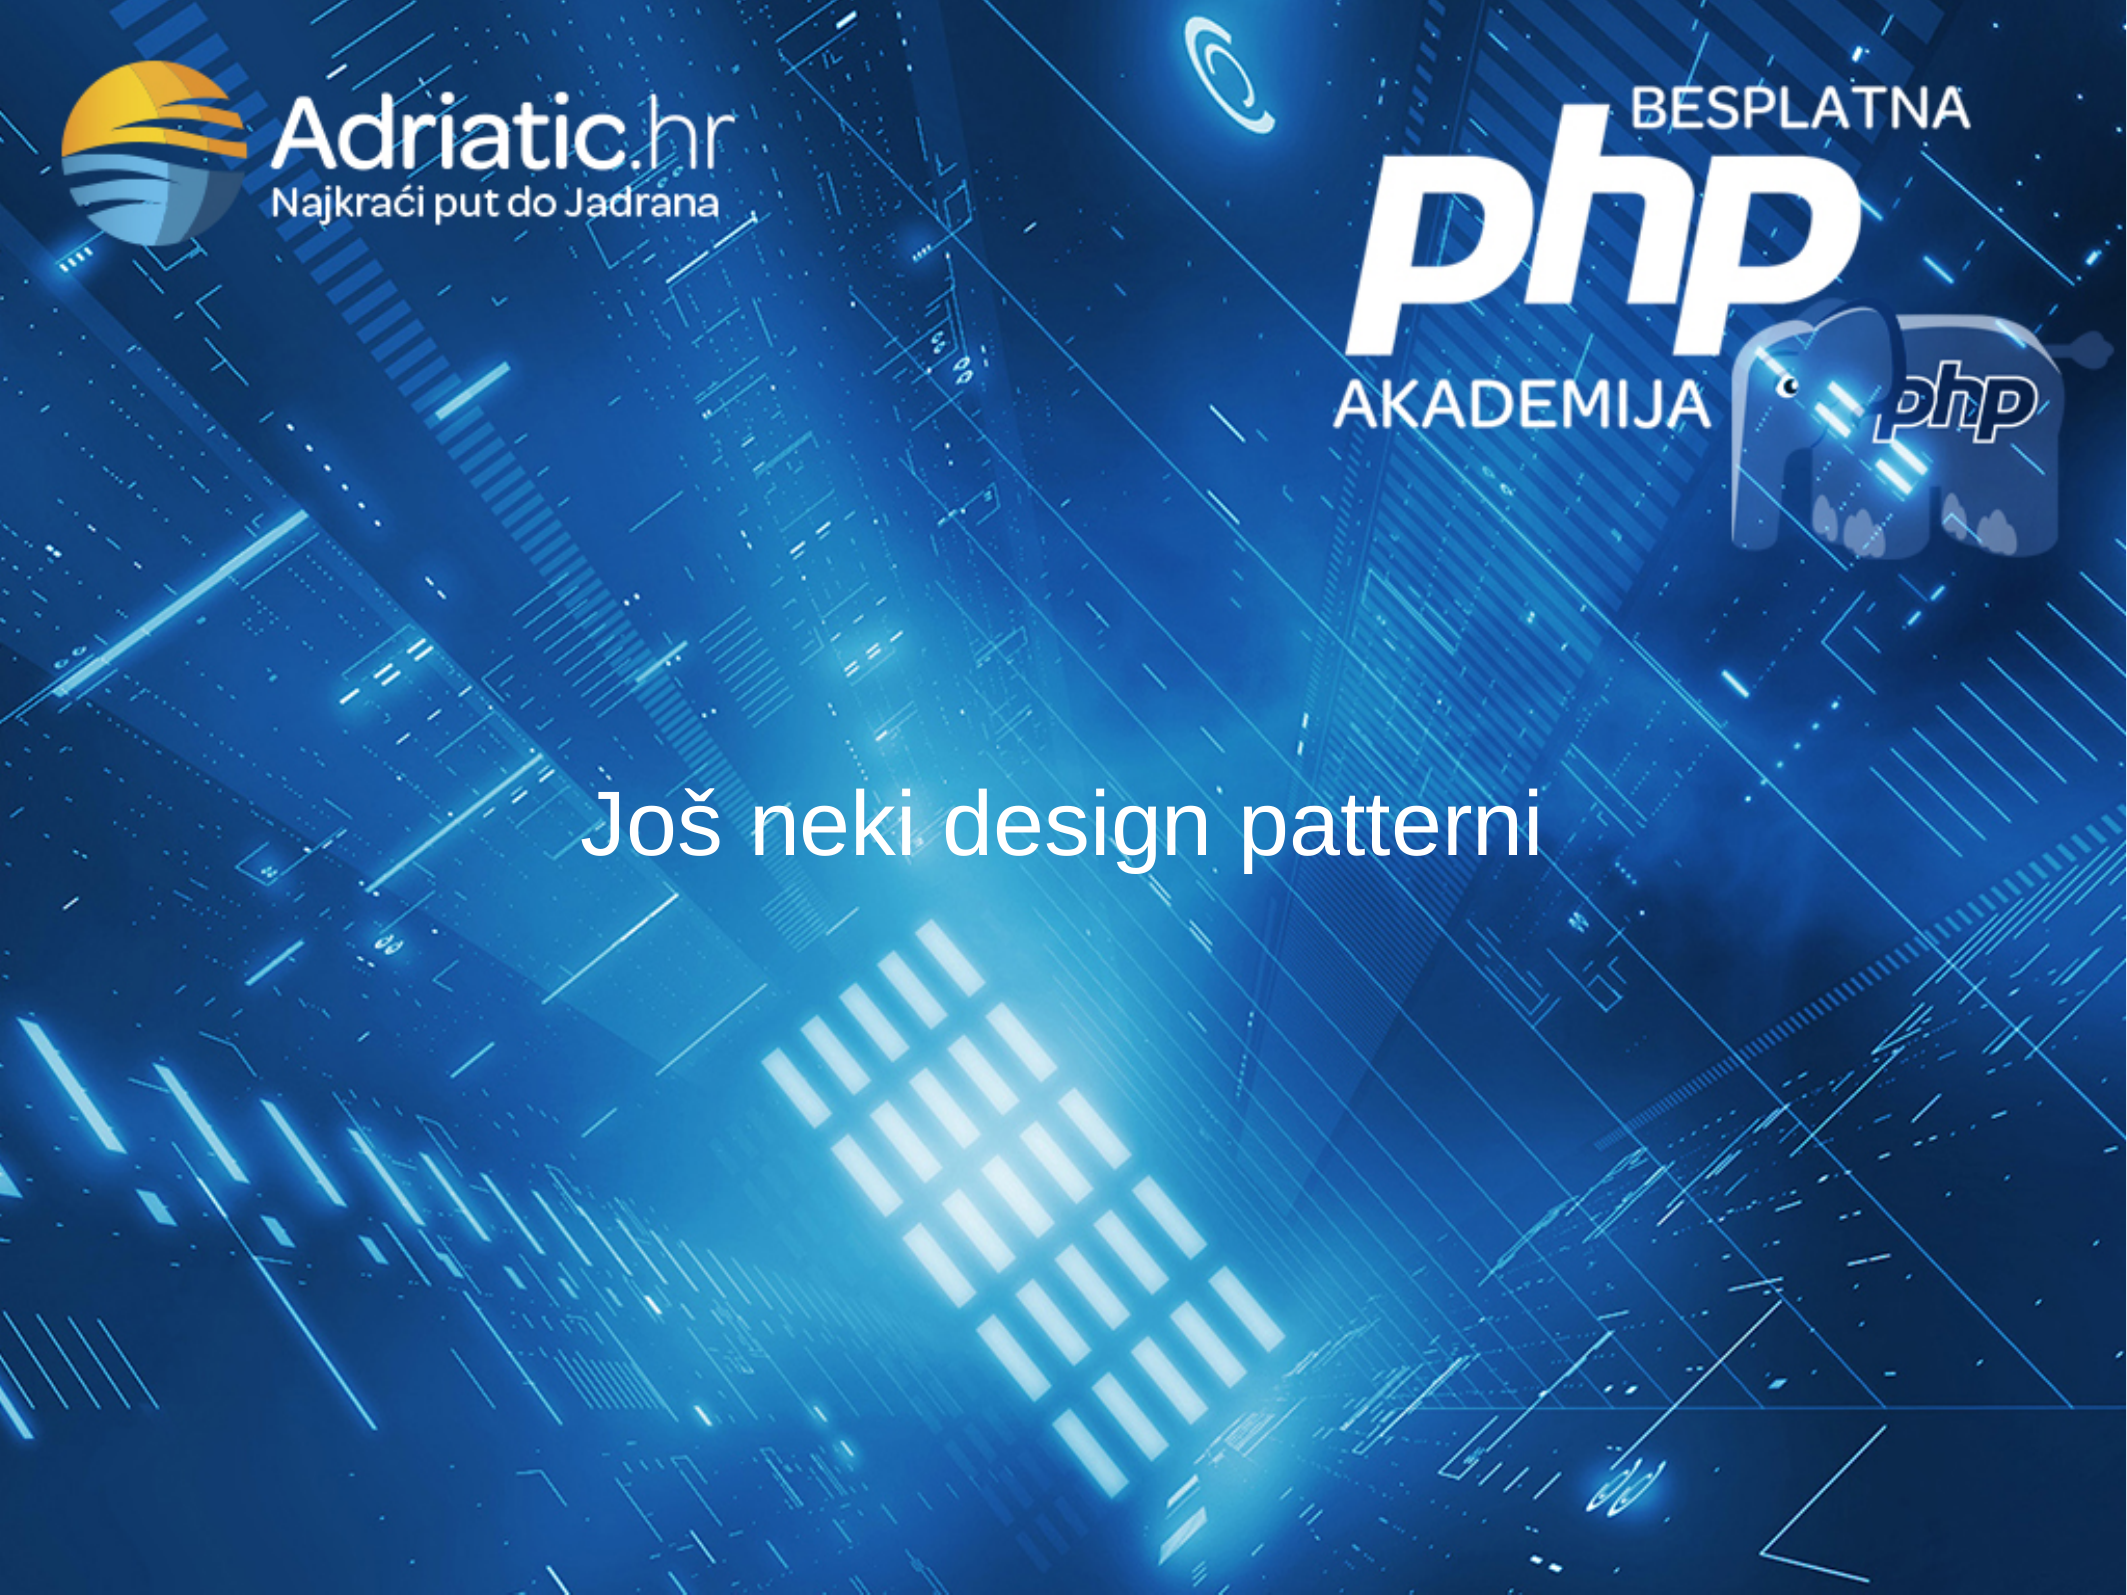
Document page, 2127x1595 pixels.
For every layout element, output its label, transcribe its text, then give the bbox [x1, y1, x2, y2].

picture [0, 0, 2127, 1595]
title Još neki design patterni [106, 690, 2020, 957]
